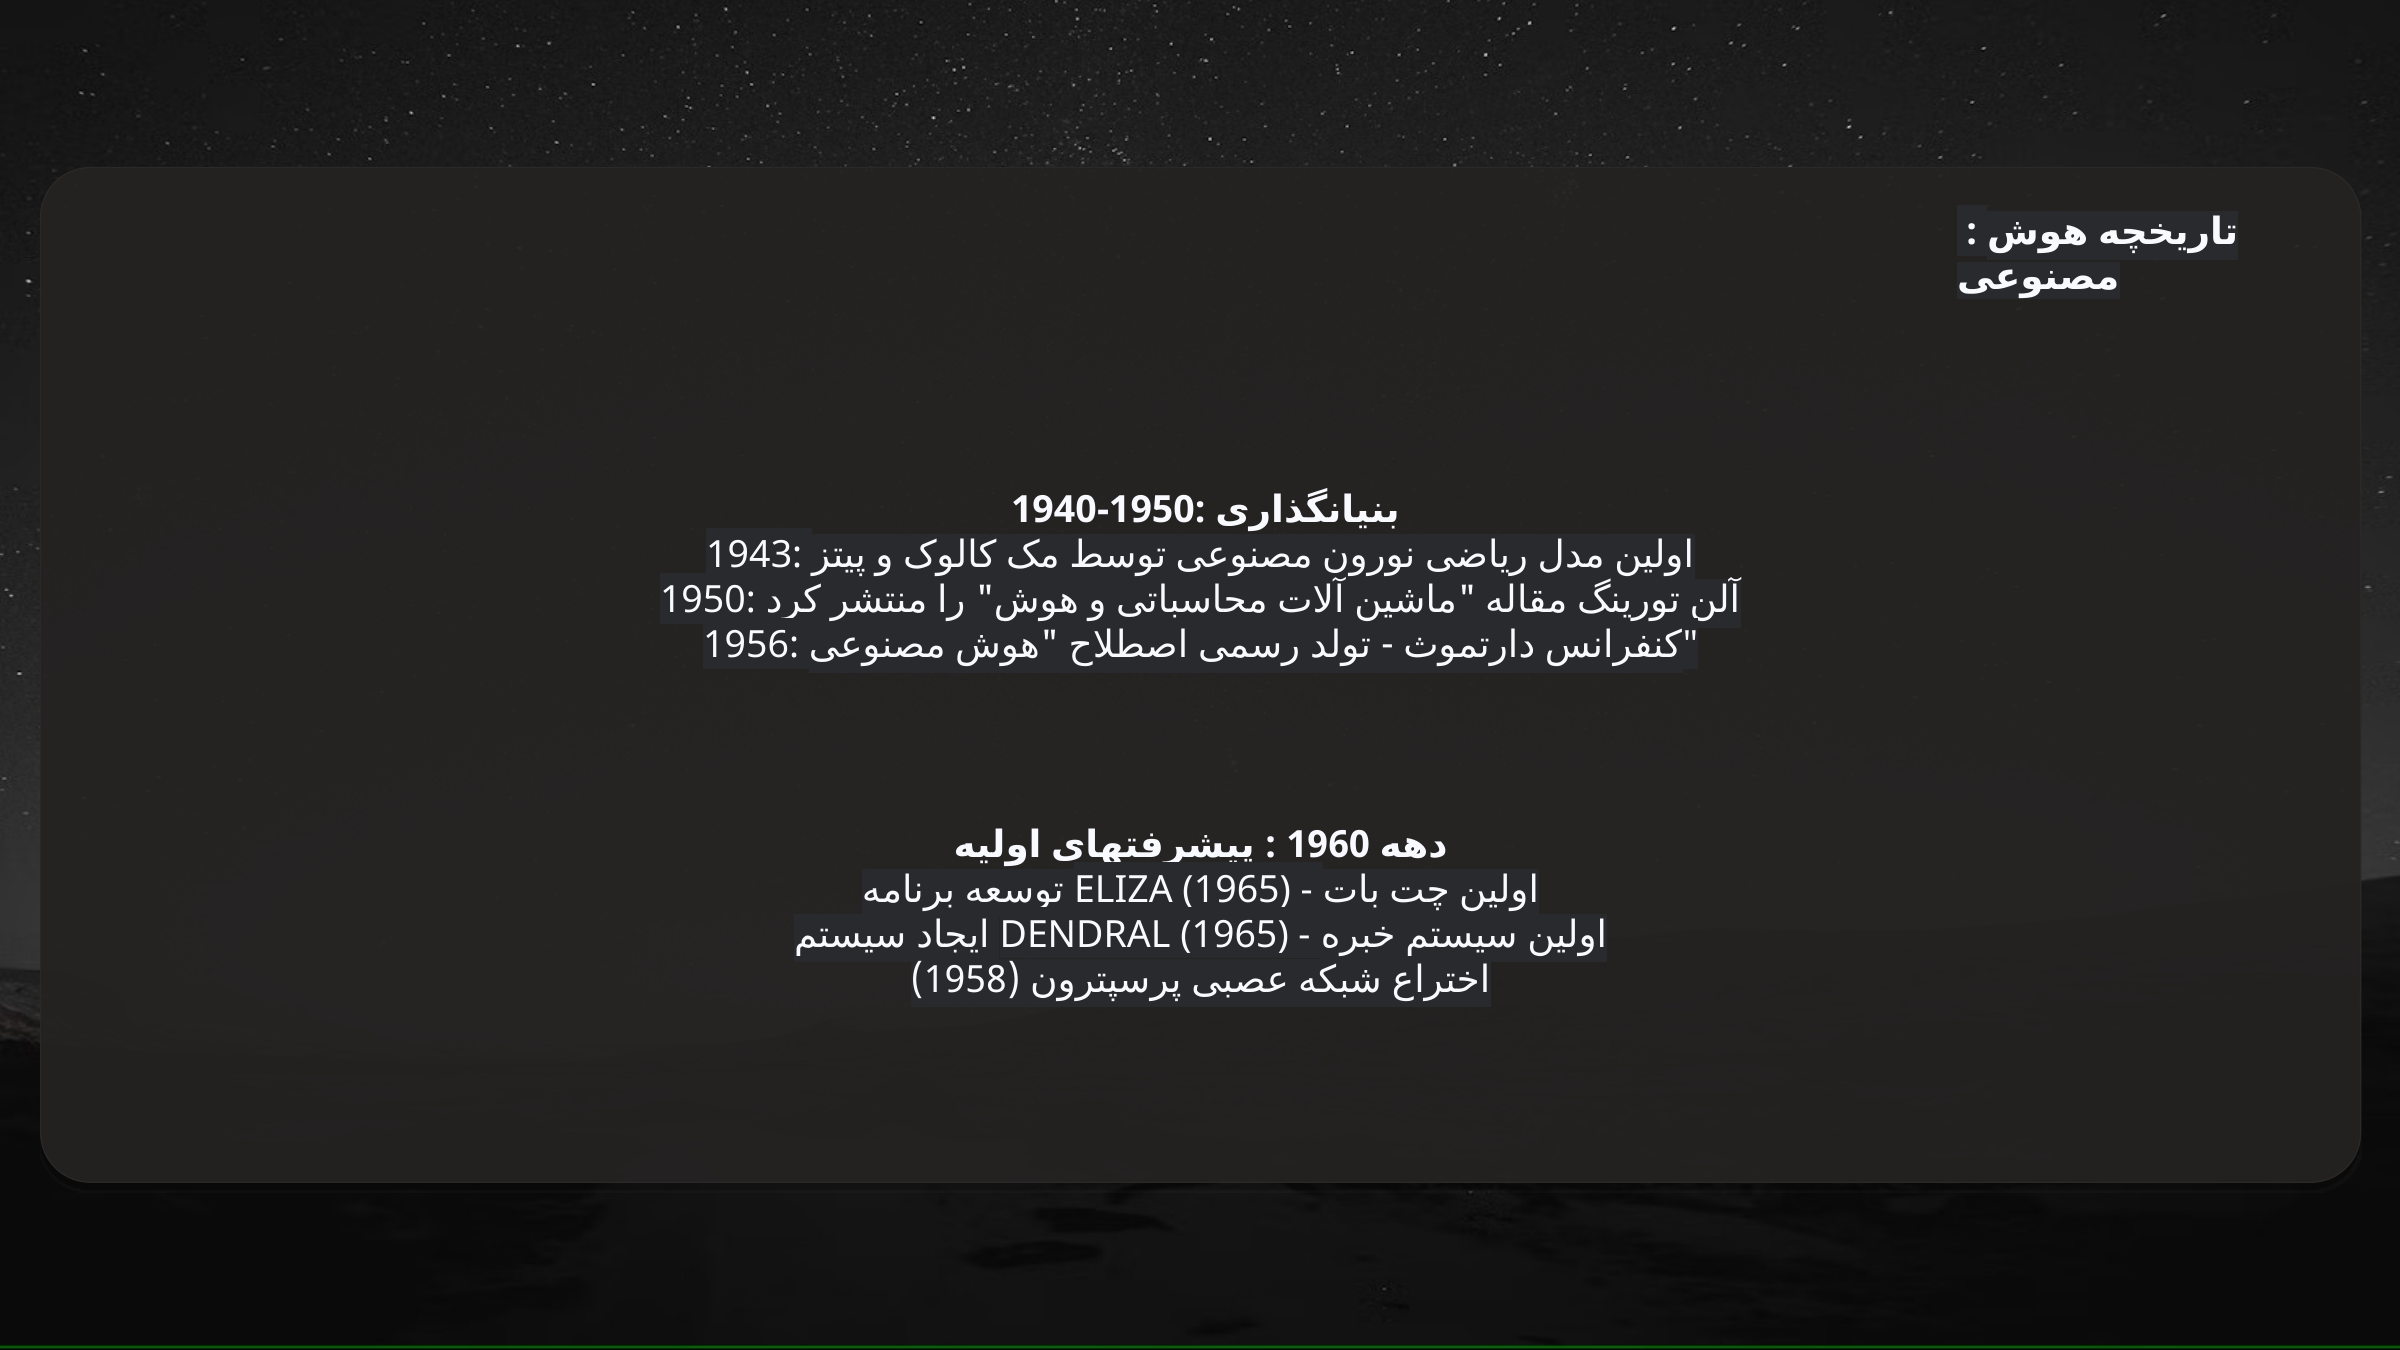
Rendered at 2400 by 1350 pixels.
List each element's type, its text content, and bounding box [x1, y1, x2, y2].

text_box : تاریخچه هوش مصنوعی [1941, 199, 2400, 261]
text_box دهه 1960 : پیشرفتهای اولیه توسعه برنامه ELIZA (1965) - اولین چت بات ایجاد سیستم DENDRAL (1965) - اولین سیستم خبره اختراع شبکه عصبی پرسپترون (1958) [695, 812, 1706, 1009]
text_box 1940-1950: بنیانگذاری 1943: اولین مدل ریاضی نورون مصنوعی توسط مک کالوک و پیتز 1950: آلن تورینگ مقاله "ماشین آلات محاسباتی و هوش" را منتشر کرد 1956: کنفرانس دارتموث - تولد رسمی اصطلاح "هوش مصنوعی" [432, 477, 1970, 675]
text_box [40, 167, 2361, 1183]
